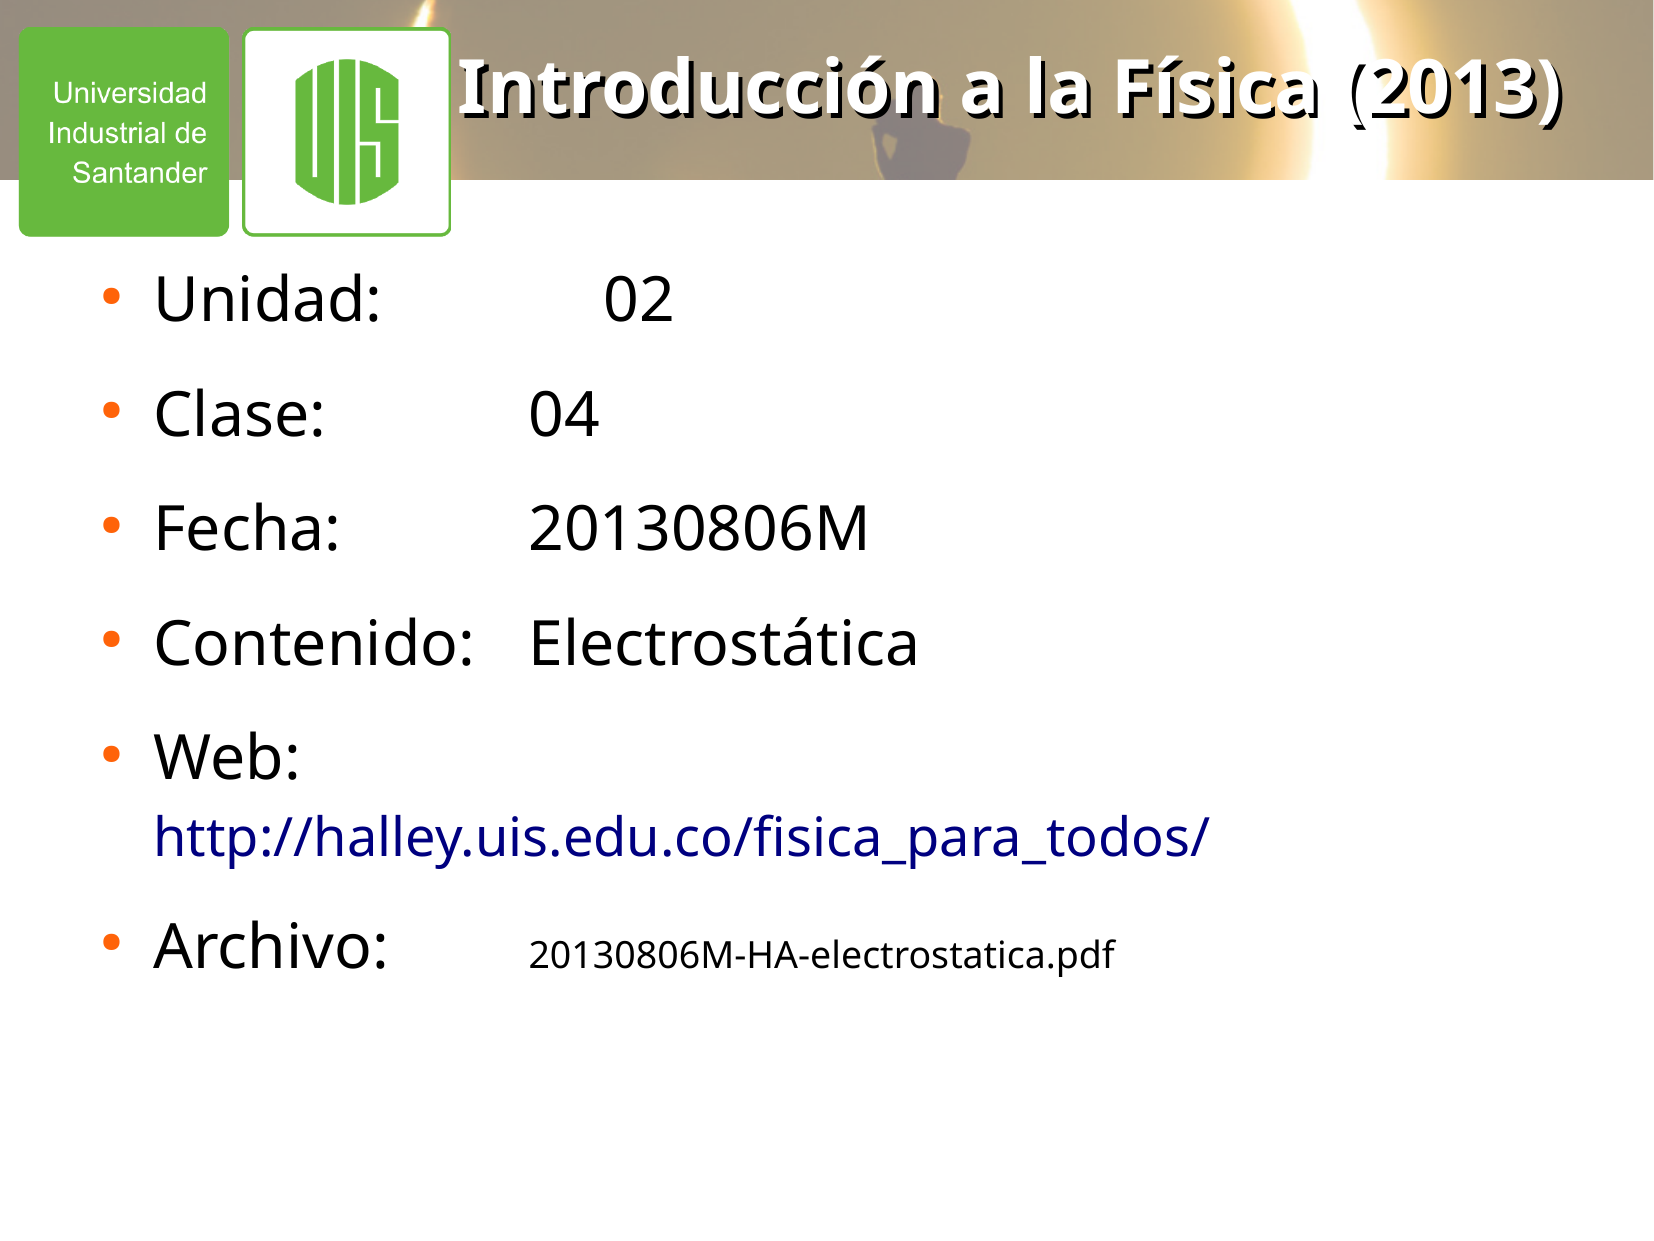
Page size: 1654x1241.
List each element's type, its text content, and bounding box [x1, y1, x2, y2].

picture [0, 0, 1654, 237]
list Unidad: 02 Clase: 04 Fecha: 20130806M Contenido: Electrostática Web: http://halley.uis.edu.co/fisica_para_todos/ Archivo: 20130806M-HA-electrostatica.pdf [82, 255, 1571, 1156]
title Introducción a la Física (2013) [75, 19, 1564, 151]
